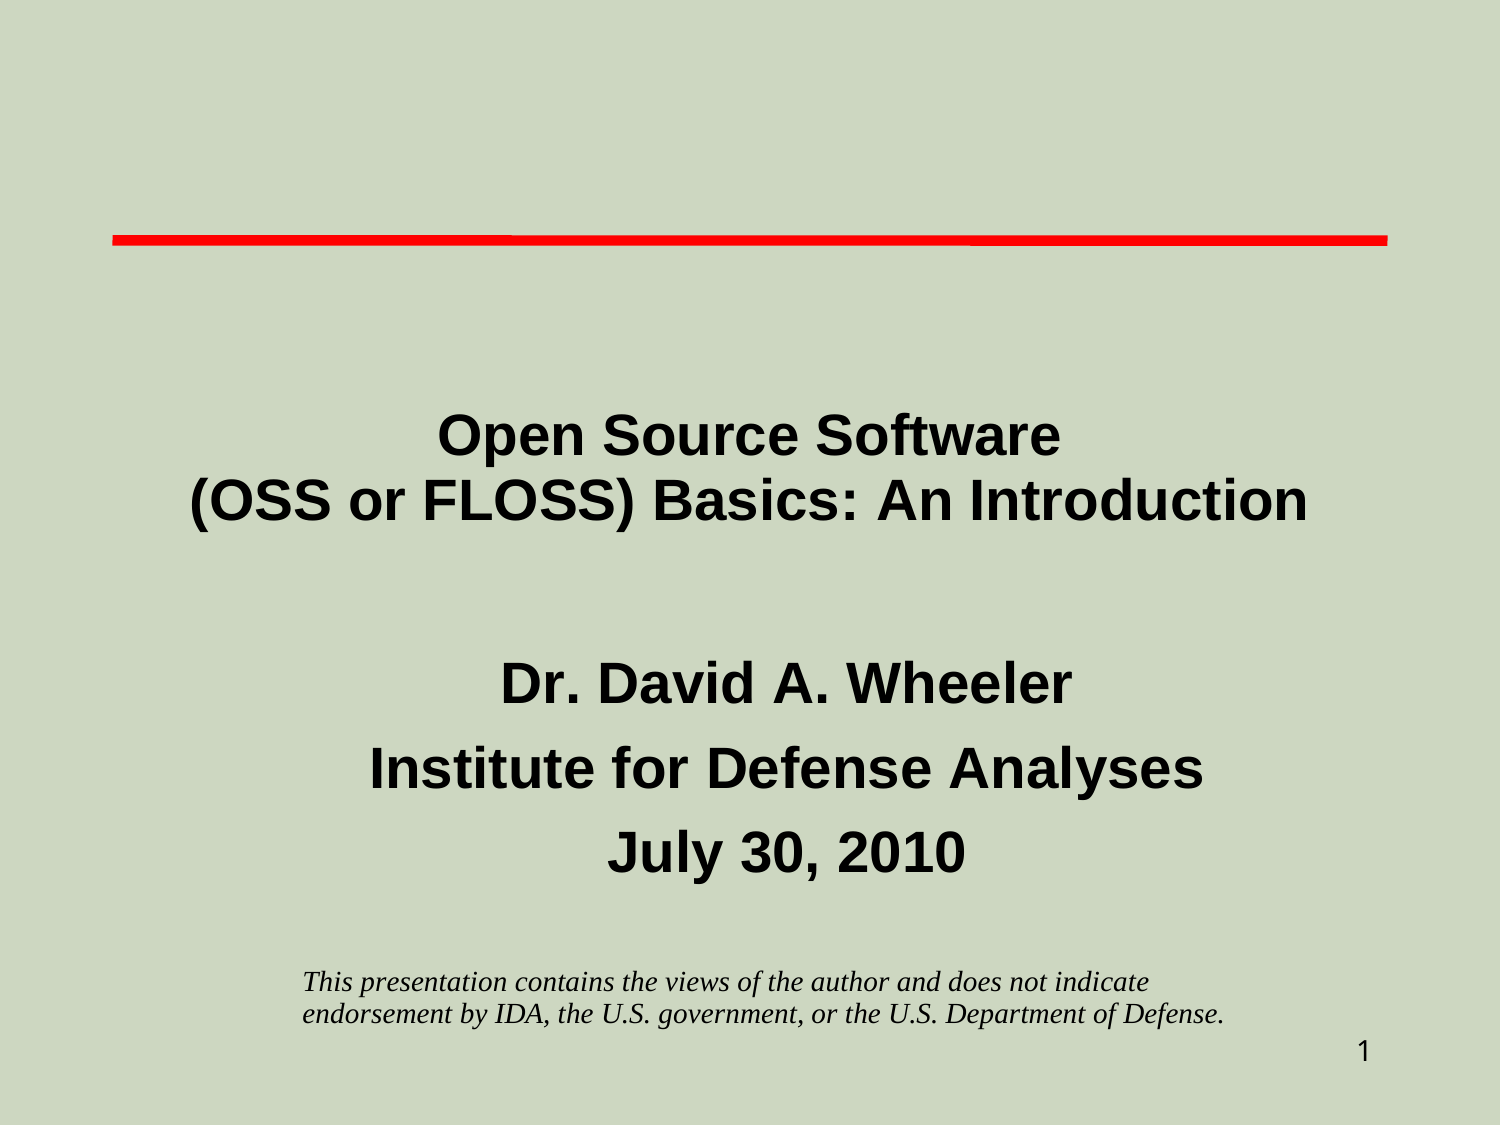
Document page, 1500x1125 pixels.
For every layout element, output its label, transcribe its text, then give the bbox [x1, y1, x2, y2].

text_box Dr. David A. Wheeler Institute for Defense Analyses July 30, 2010 [225, 637, 1276, 926]
title Open Source Software (OSS or FLOSS) Basics: An Introduction [112, 363, 1388, 574]
text_box This presentation contains the views of the author and does not indicate endorsement by IDA, the U.S. government, or the U.S. Department of Defense. [287, 957, 1276, 1039]
